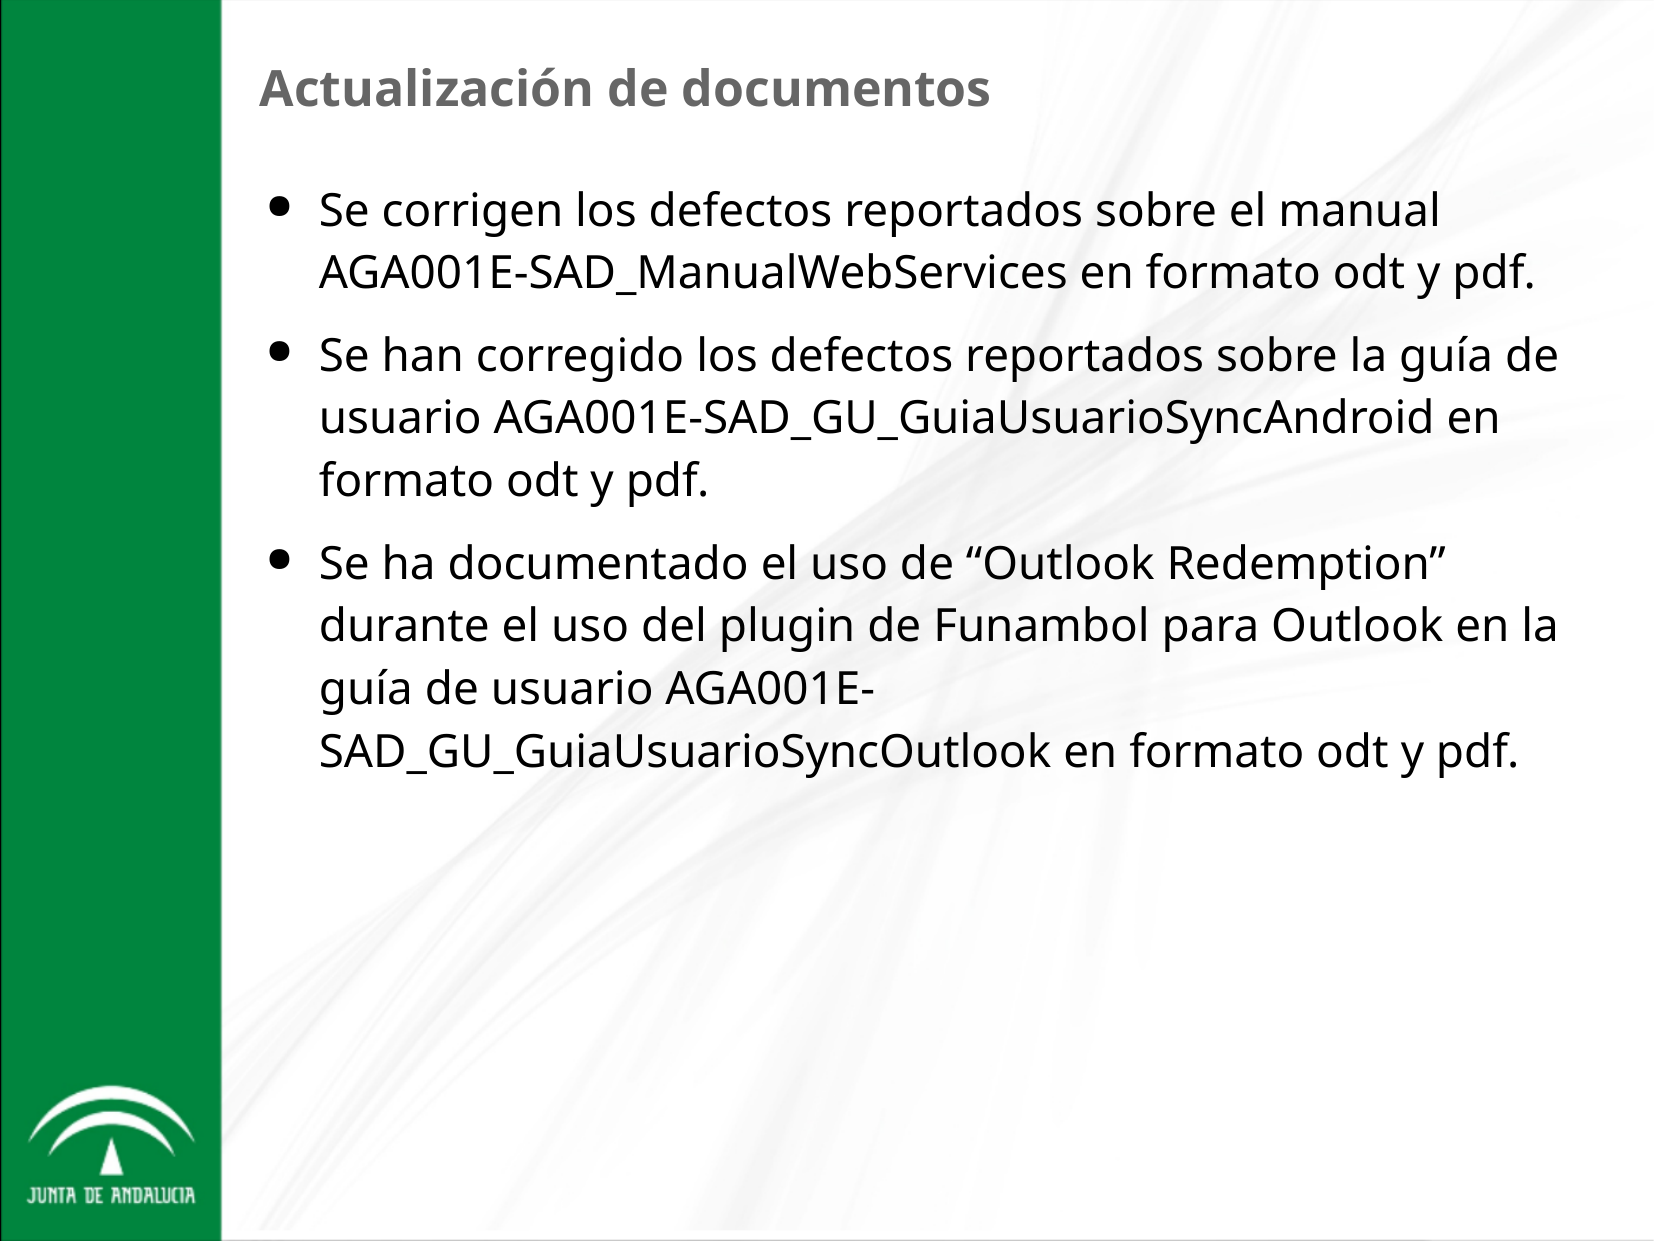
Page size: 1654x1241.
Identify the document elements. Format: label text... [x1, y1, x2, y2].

picture [0, 0, 1654, 1241]
title Actualización de documentos [259, 37, 1577, 136]
list Se corrigen los defectos reportados sobre el manual AGA001E-SAD_ManualWebServices en formato odt y pdf. Se han corregido los defectos reportados sobre la guía de usuario AGA001E-SAD_GU_GuiaUsuarioSyncAndroid en formato odt y pdf. Se ha documentado el uso de “Outlook Redemption” durante el uso del plugin de Funambol para Outlook en la guía de usuario AGA001E-SAD_GU_GuiaUsuarioSyncOutlook en formato odt y pdf. [248, 177, 1565, 996]
